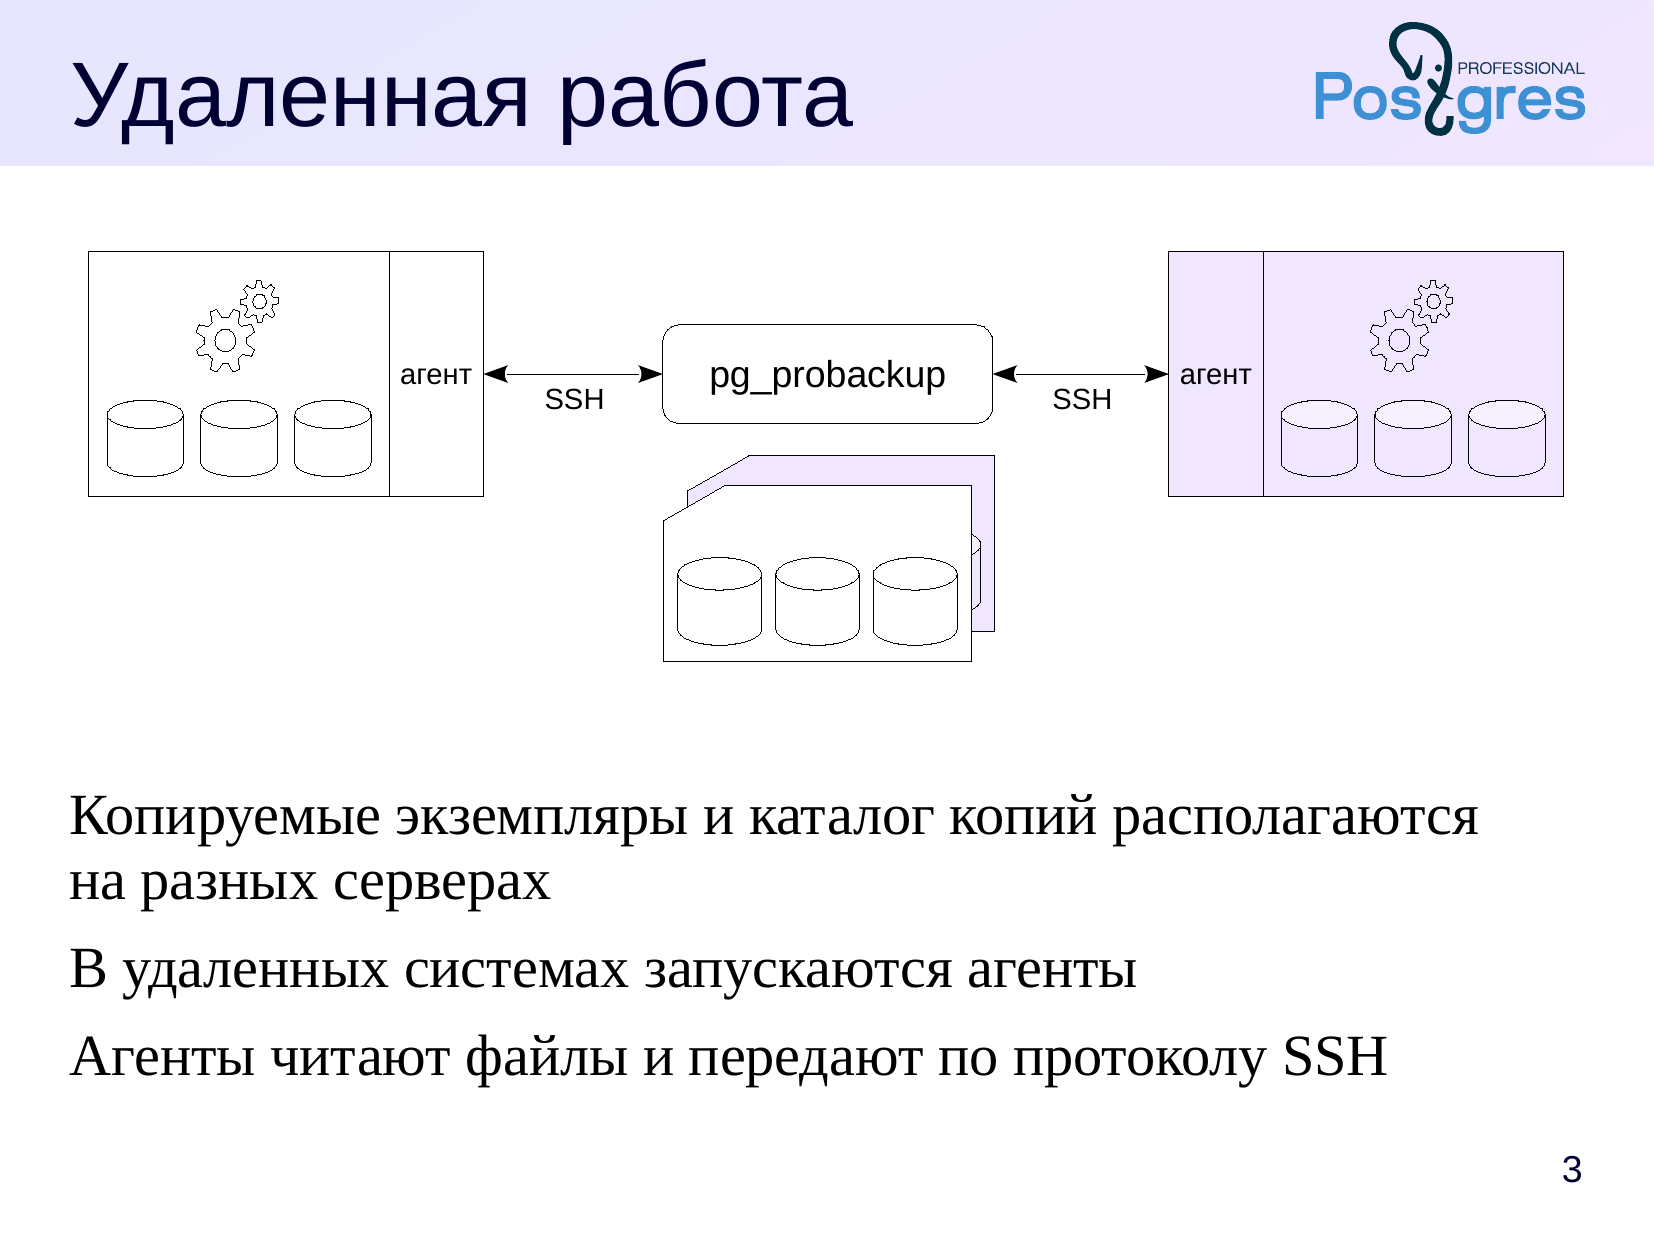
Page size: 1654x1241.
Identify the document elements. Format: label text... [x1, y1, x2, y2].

text_box [88, 251, 389, 497]
text_box SSH [524, 375, 626, 424]
text_box SSH [1032, 375, 1133, 424]
text_box pg_probackup [662, 324, 993, 424]
text_box [1264, 251, 1564, 497]
text_box агент [389, 251, 484, 497]
list Копируемые экземпляры и каталог копий располагаются на разных серверах В удаленных системах запускаются агенты Агенты читают файлы и передают по протоколу SSH [69, 782, 1582, 1129]
text_box [663, 455, 995, 662]
text_box агент [1168, 251, 1264, 497]
title Удаленная работа [70, 43, 1241, 147]
